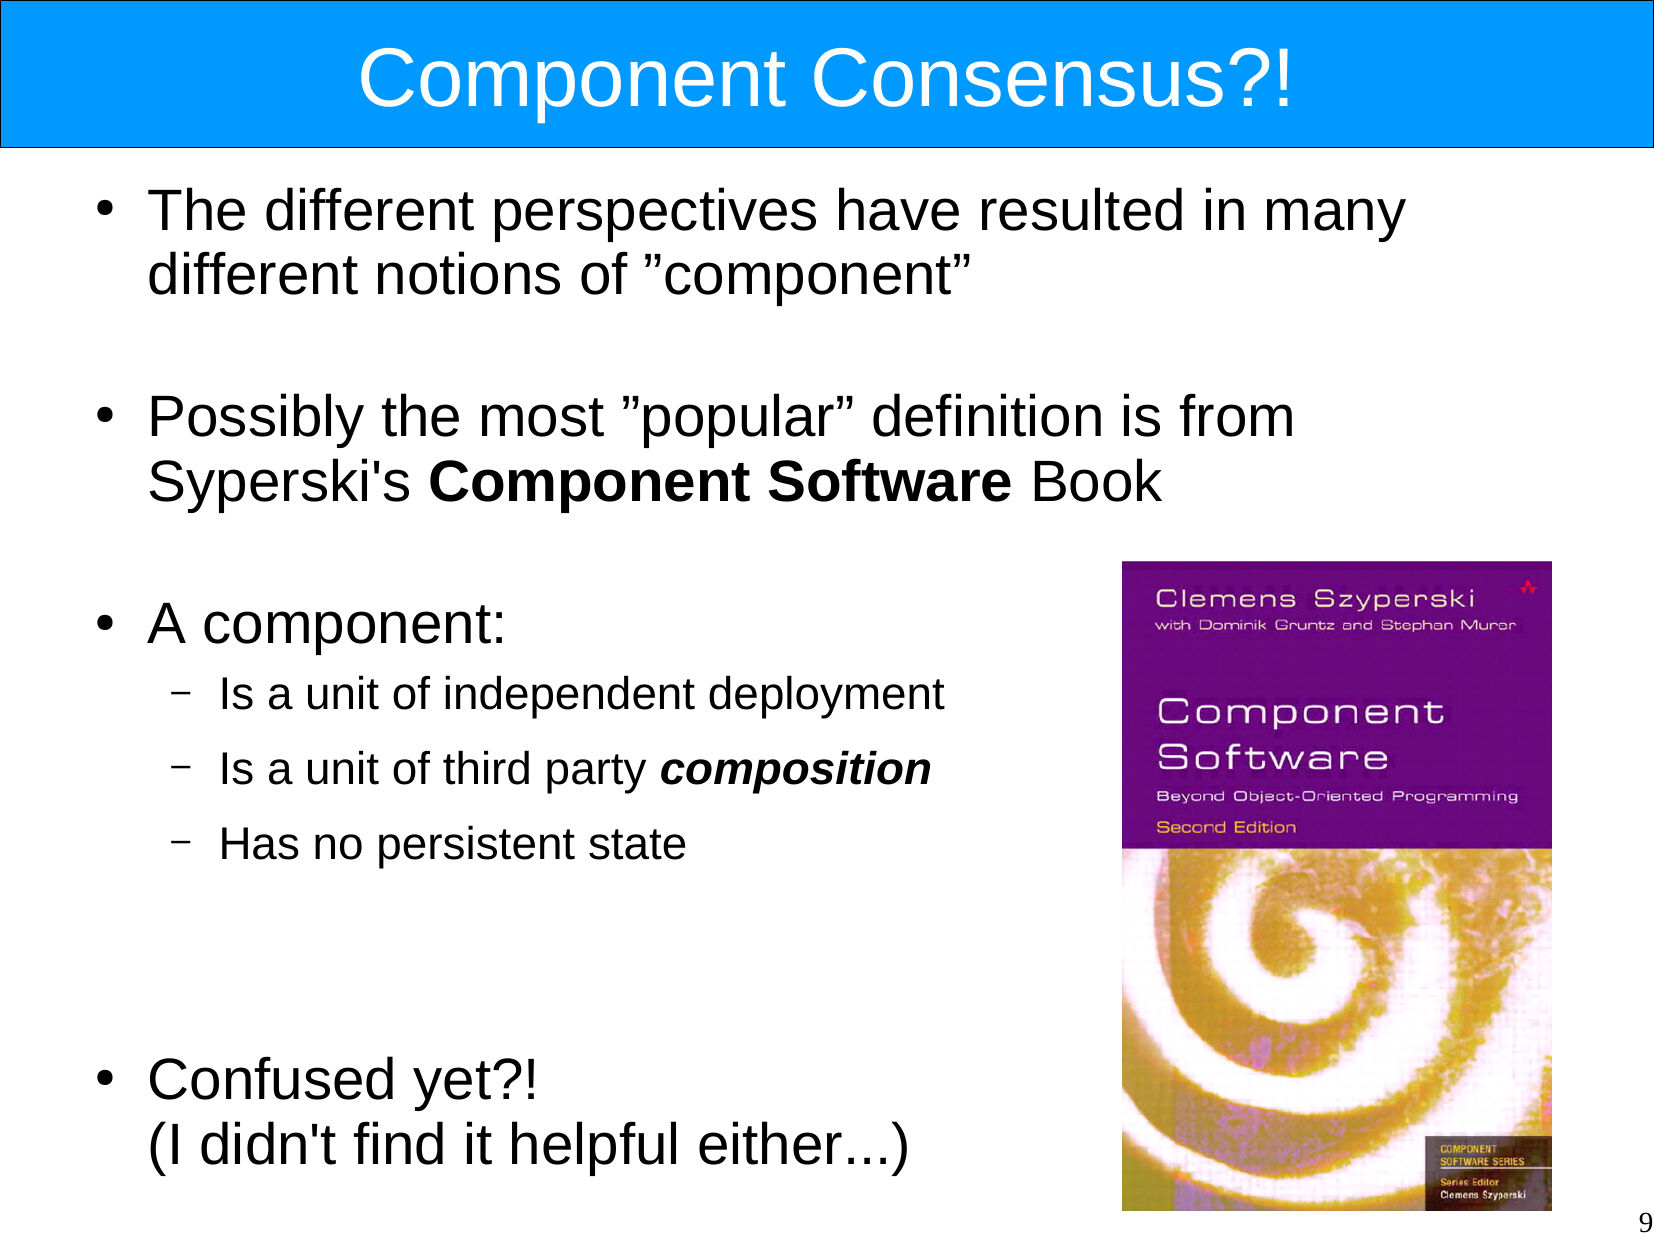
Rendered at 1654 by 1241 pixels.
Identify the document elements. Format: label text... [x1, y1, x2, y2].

picture [1122, 561, 1552, 1211]
title Component Consensus?! [82, 13, 1571, 142]
list The different perspectives have resulted in many different notions of ”component” Possibly the most ”popular” definition is from Syperski's Component Software Book A component: Is a unit of independent deployment Is a unit of third party composition Has no persistent state Confused yet?! (I didn't find it helpful either...) [76, 177, 1565, 1211]
